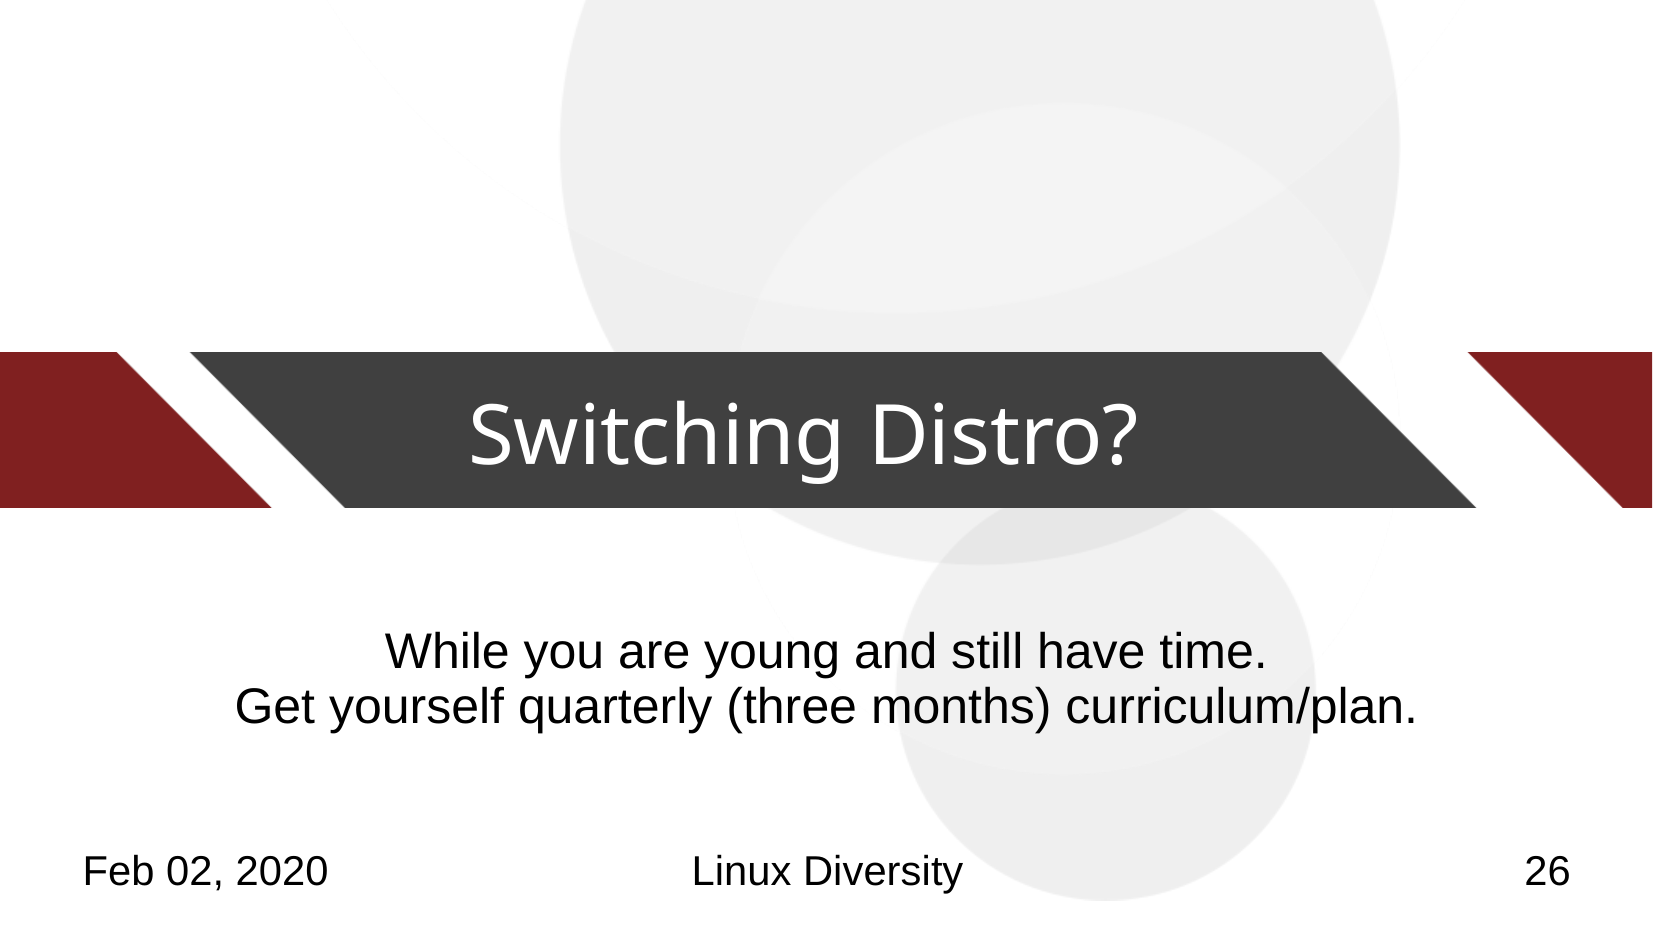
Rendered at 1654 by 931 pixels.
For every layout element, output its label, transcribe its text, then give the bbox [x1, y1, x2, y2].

title Switching Distro? [60, 354, 1549, 511]
subtitle While you are young and still have time. Get yourself quarterly (three months) curriculum/plan. [82, 510, 1571, 848]
picture [0, 352, 1653, 508]
